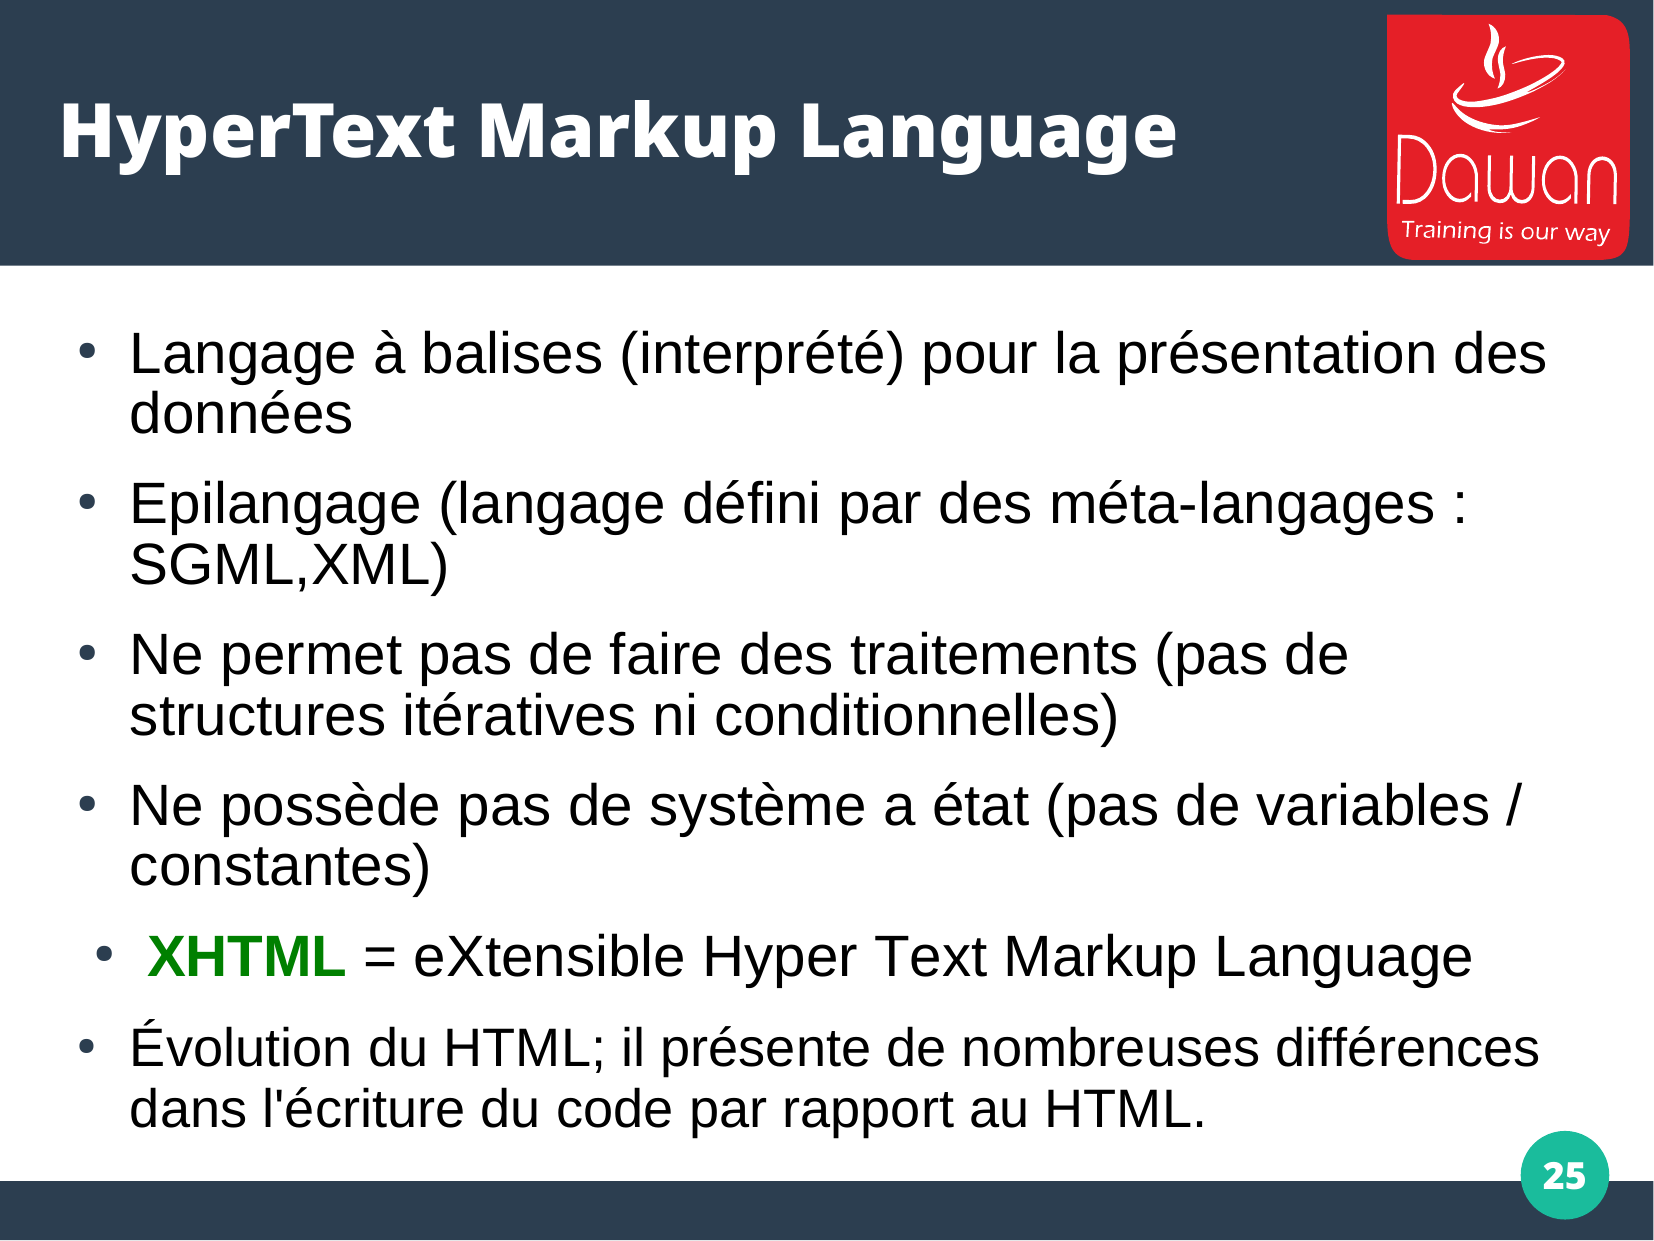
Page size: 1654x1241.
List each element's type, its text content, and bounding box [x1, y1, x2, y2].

title HyperText Markup Language [59, 49, 1387, 207]
list Langage à balises (interprété) pour la présentation des données Epilangage (langage défini par des méta-langages : SGML,XML) Ne permet pas de faire des traitements (pas de structures itératives ni conditionnelles) Ne possède pas de système a état (pas de variables / constantes) XHTML = eXtensible Hyper Text Markup Language Évolution du HTML; il présente de nombreuses différences dans l'écriture du code par rapport au HTML. [59, 324, 1595, 1152]
picture [1387, 14, 1630, 260]
